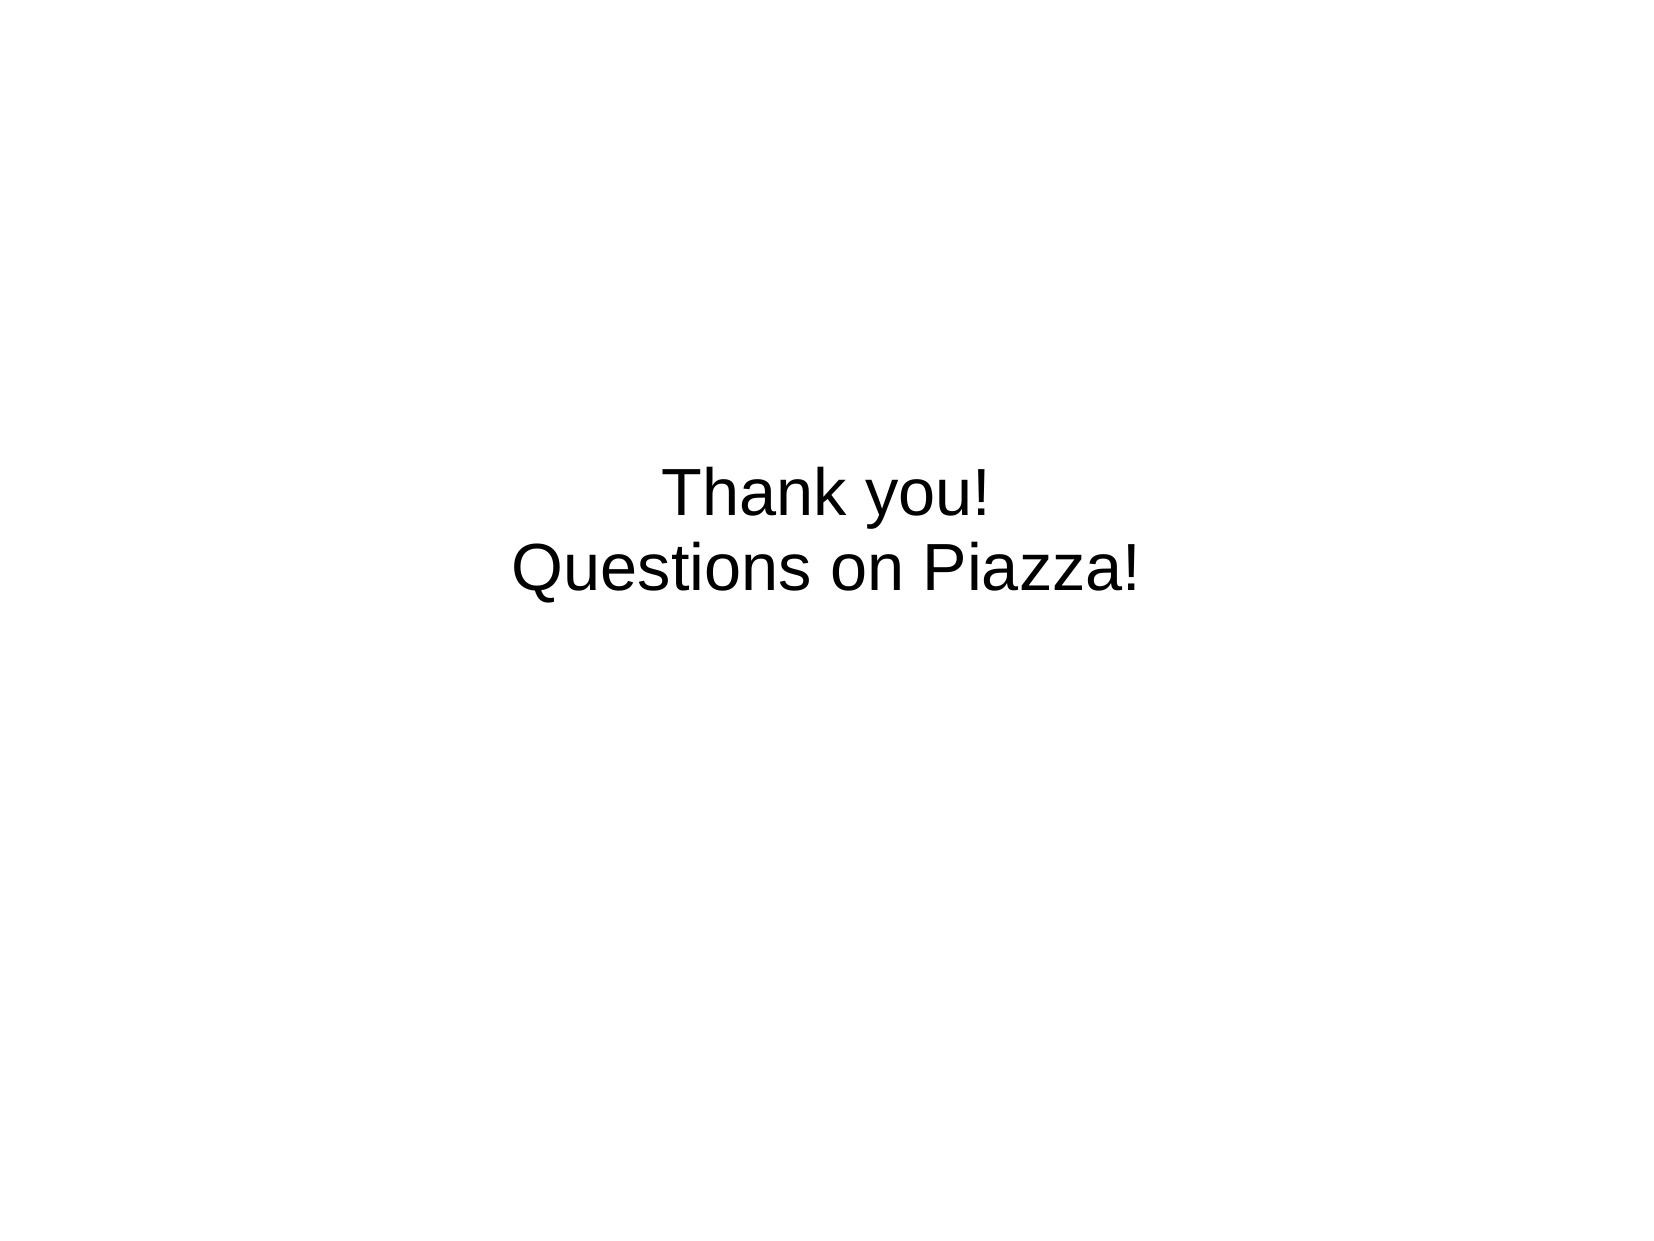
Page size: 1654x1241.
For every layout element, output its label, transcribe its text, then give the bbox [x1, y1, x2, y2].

subtitle Thank you! Questions on Piazza! [82, 49, 1571, 1010]
